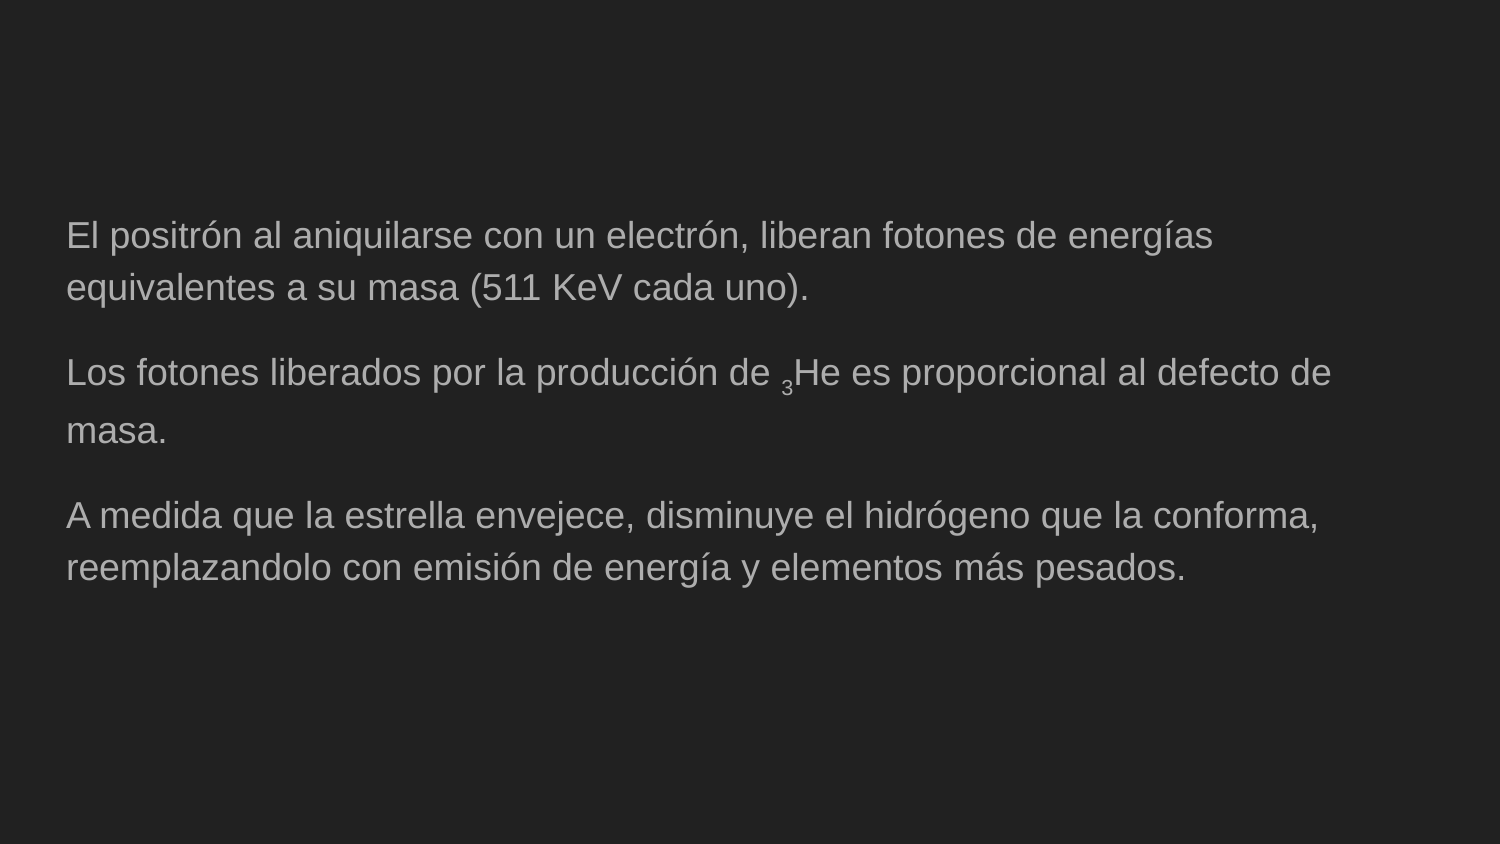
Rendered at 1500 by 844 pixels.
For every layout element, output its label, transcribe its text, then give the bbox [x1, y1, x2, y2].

list El positrón al aniquilarse con un electrón, liberan fotones de energías equivalentes a su masa (511 KeV cada uno). Los fotones liberados por la producción de 3He es proporcional al defecto de masa. A medida que la estrella envejece, disminuye el hidrógeno que la conforma, reemplazandolo con emisión de energía y elementos más pesados. [51, 189, 1449, 750]
